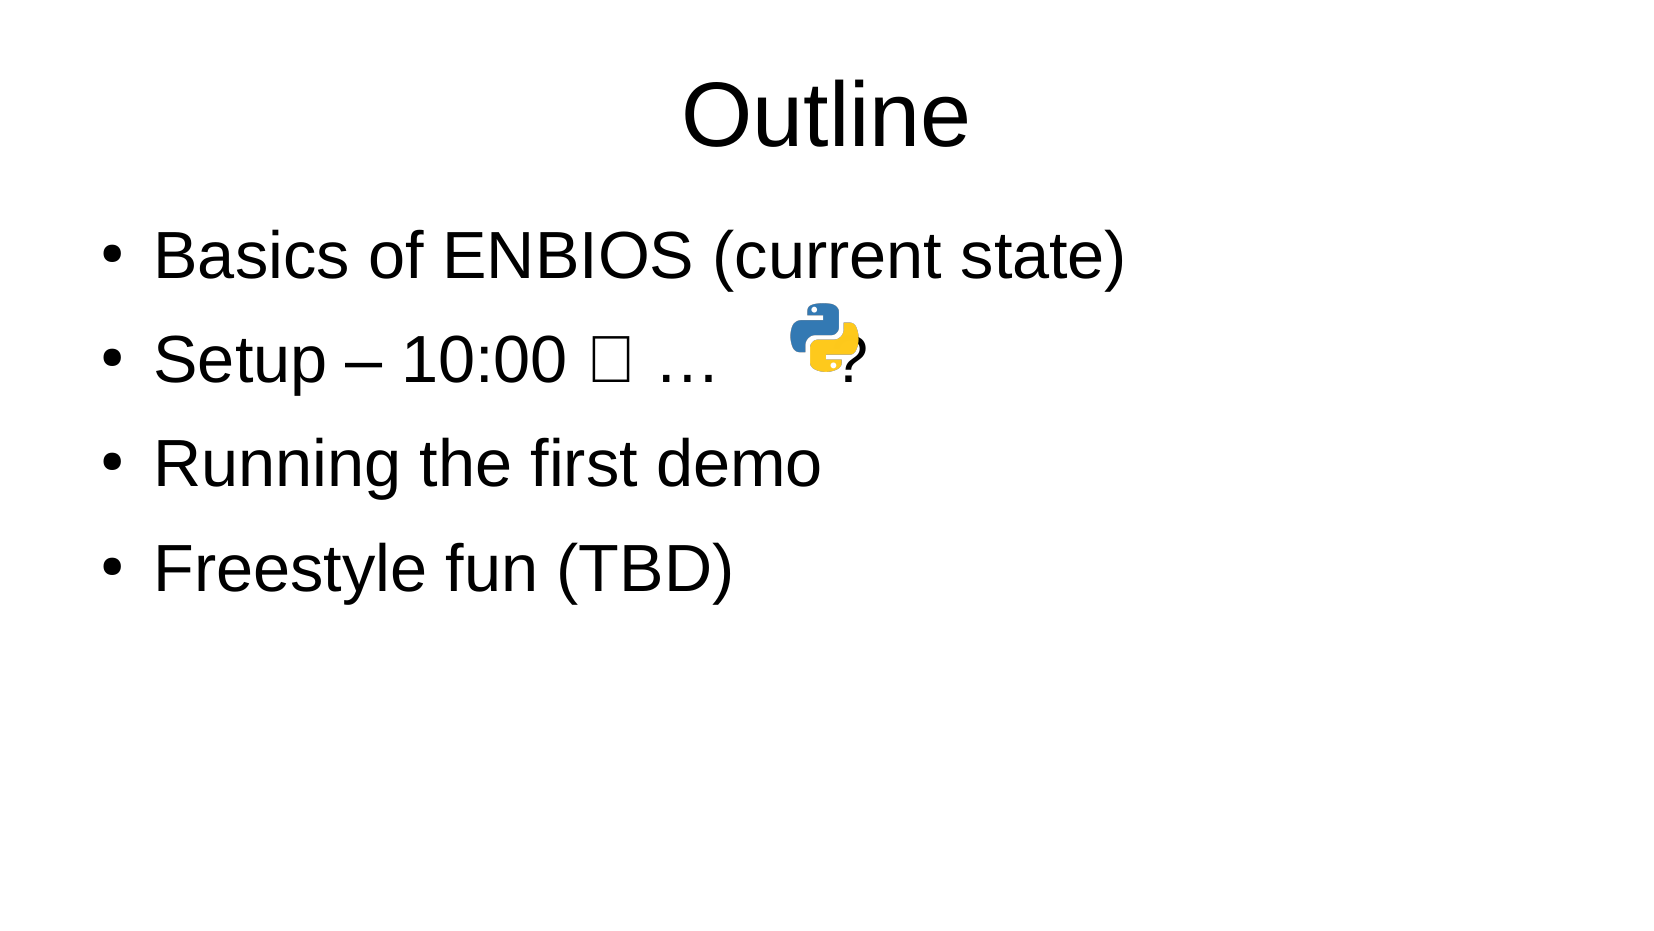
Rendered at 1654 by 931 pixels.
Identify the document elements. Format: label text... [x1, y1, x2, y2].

list Basics of ENBIOS (current state) Setup – 10:00 🙏 … ? Running the first demo Freestyle fun (TBD) [82, 217, 1571, 758]
title Outline [82, 37, 1571, 193]
picture [786, 299, 863, 376]
